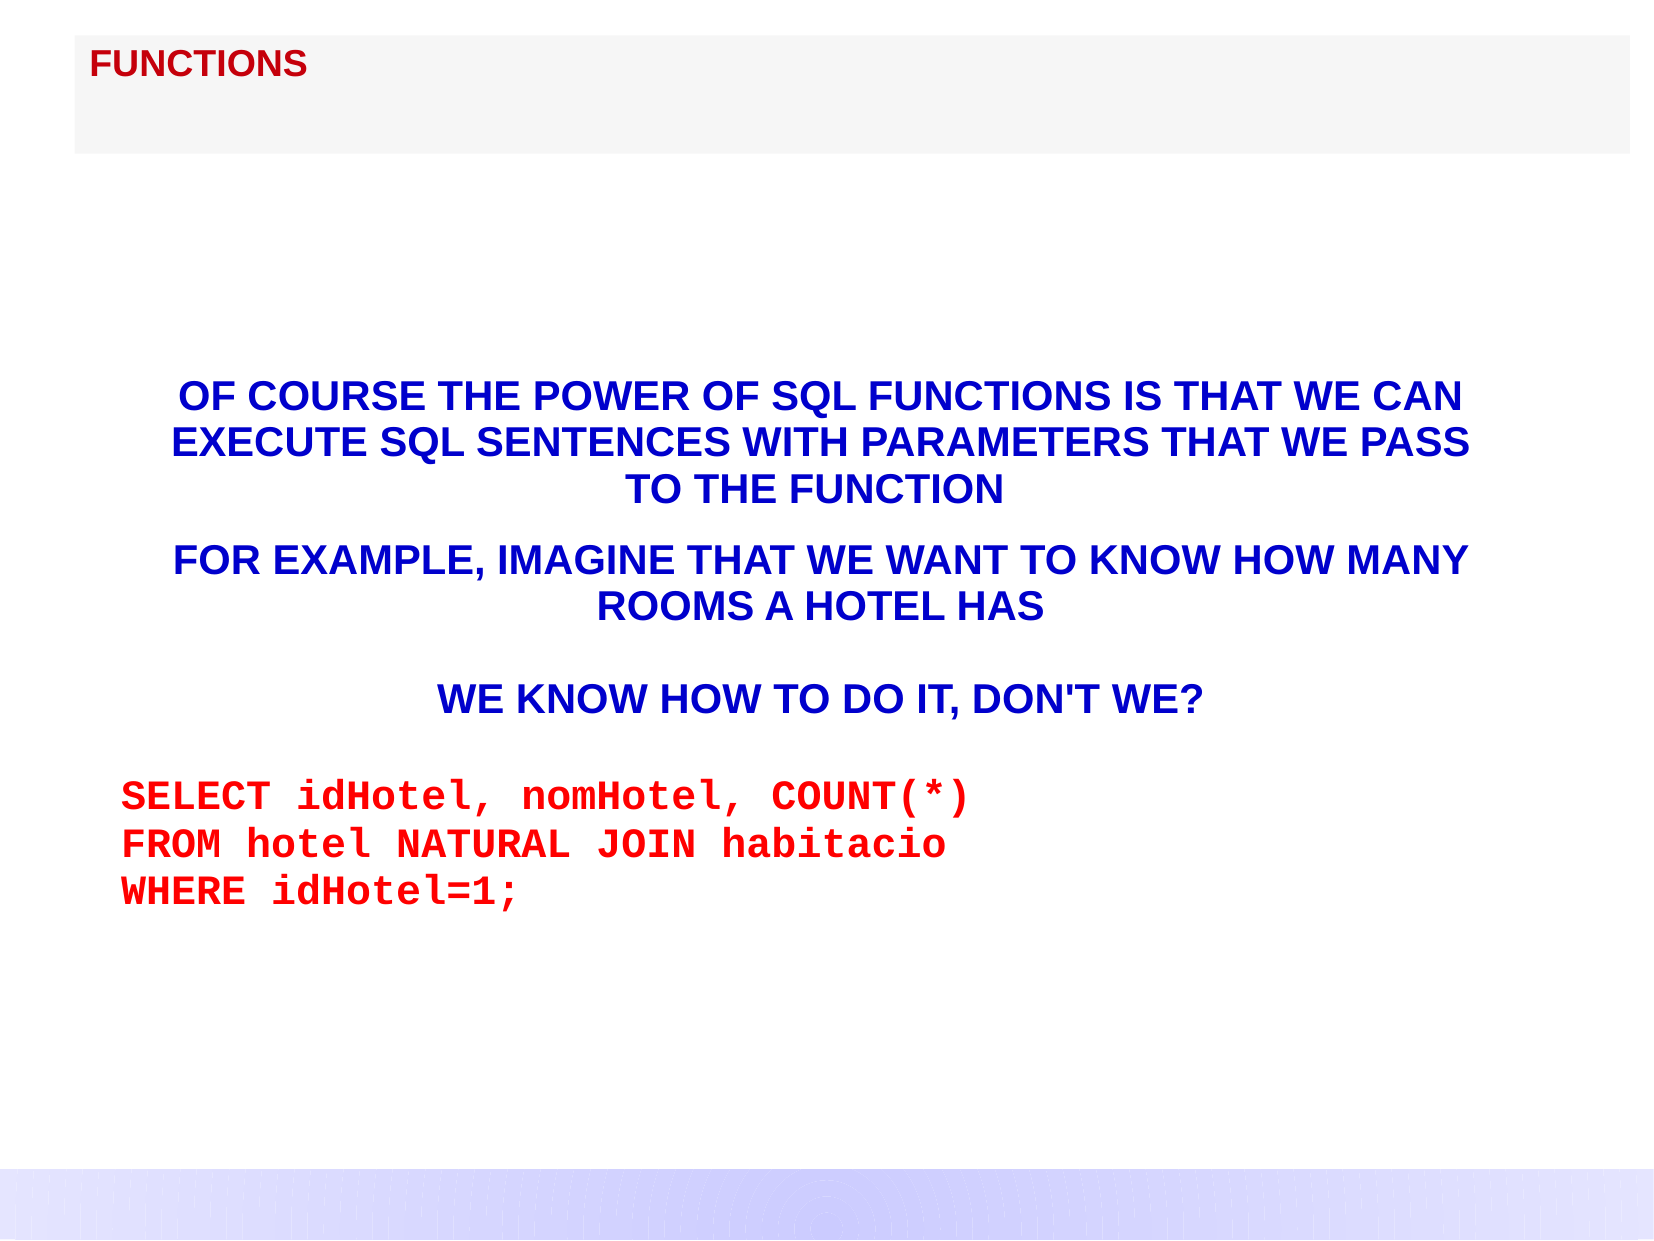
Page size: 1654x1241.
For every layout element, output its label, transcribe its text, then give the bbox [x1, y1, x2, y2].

text_box FUNCTIONS [74, 35, 1630, 154]
text_box SELECT idHotel, nomHotel, COUNT(*) FROM hotel NATURAL JOIN habitacio WHERE idHotel=1; [106, 767, 1595, 932]
text_box FOR EXAMPLE, IMAGINE THAT WE WANT TO KNOW HOW MANY ROOMS A HOTEL HAS WE KNOW HOW TO DO IT, DON'T WE? [129, 529, 1512, 734]
text_box OF COURSE THE POWER OF SQL FUNCTIONS IS THAT WE CAN EXECUTE SQL SENTENCES WITH PARAMETERS THAT WE PASS TO THE FUNCTION [129, 318, 1512, 520]
text_box [0, 304, 1654, 1221]
